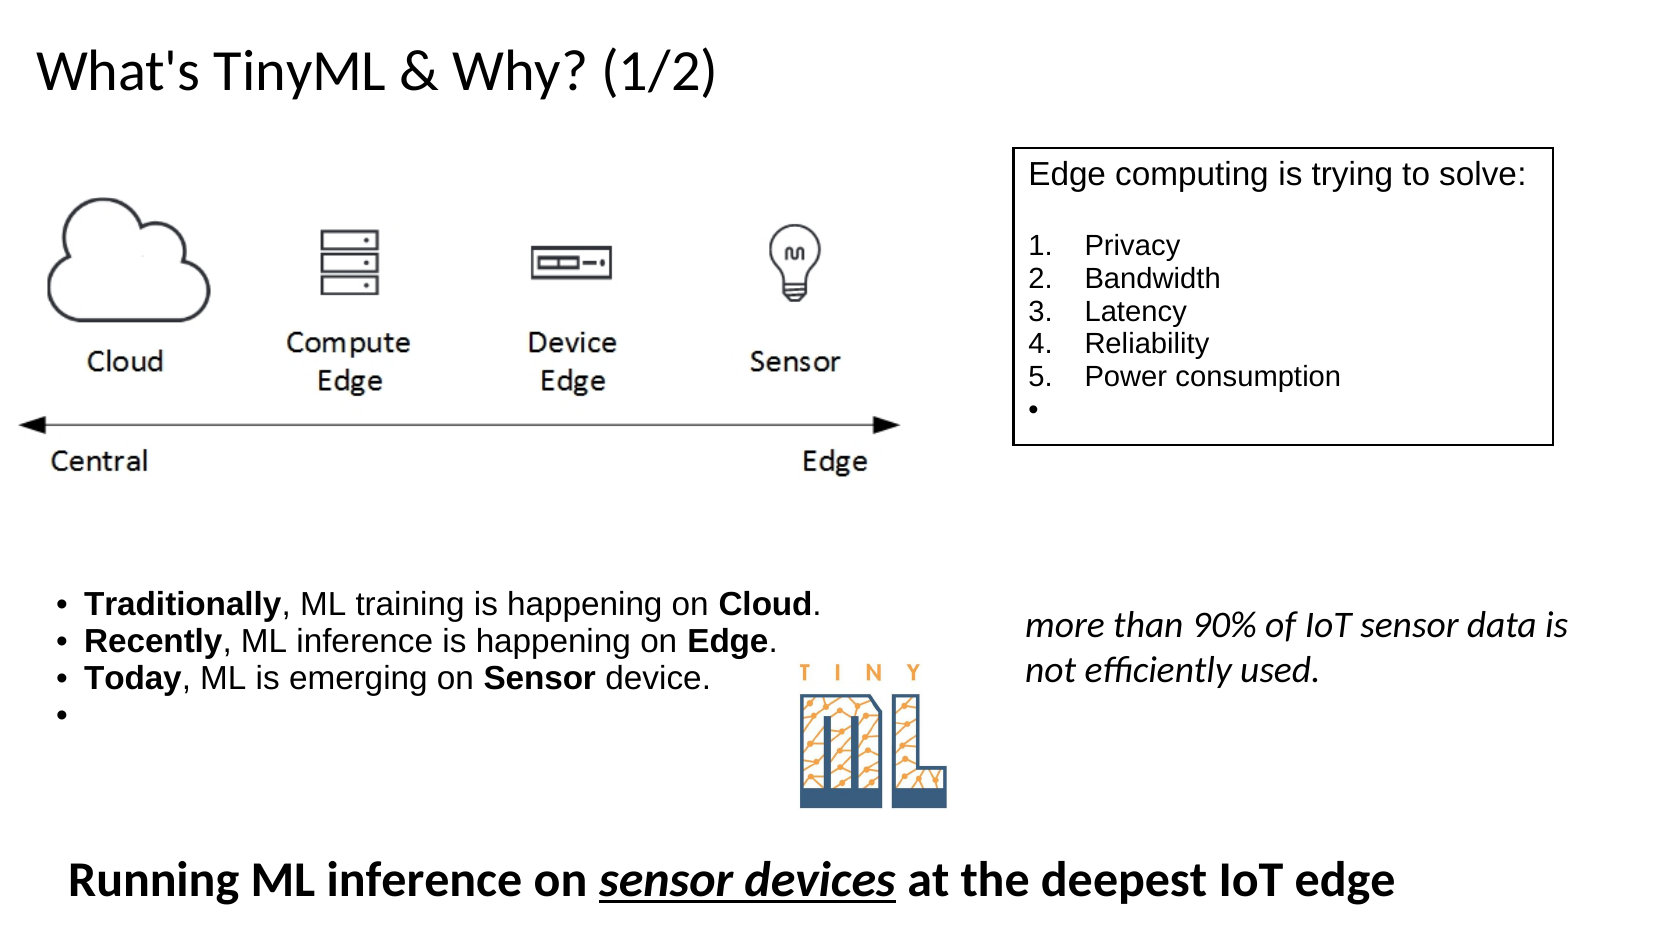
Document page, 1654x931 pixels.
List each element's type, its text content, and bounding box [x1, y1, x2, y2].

text_box Running ML inference on sensor devices at the deepest IoT edge [53, 838, 1647, 915]
picture [17, 197, 902, 497]
picture [782, 655, 954, 818]
text_box Traditionally, ML training is happening on Cloud. Recently, ML inference is happening on Edge. Today, ML is emerging on Sensor device. [41, 541, 962, 750]
text_box more than 90% of IoT sensor data is not efficiently used. [1010, 592, 1594, 699]
text_box What's TinyML & Why? (1/2) [21, 24, 859, 110]
text_box Edge computing is trying to solve: Privacy Bandwidth Latency Reliability Power consumption [1013, 147, 1554, 446]
